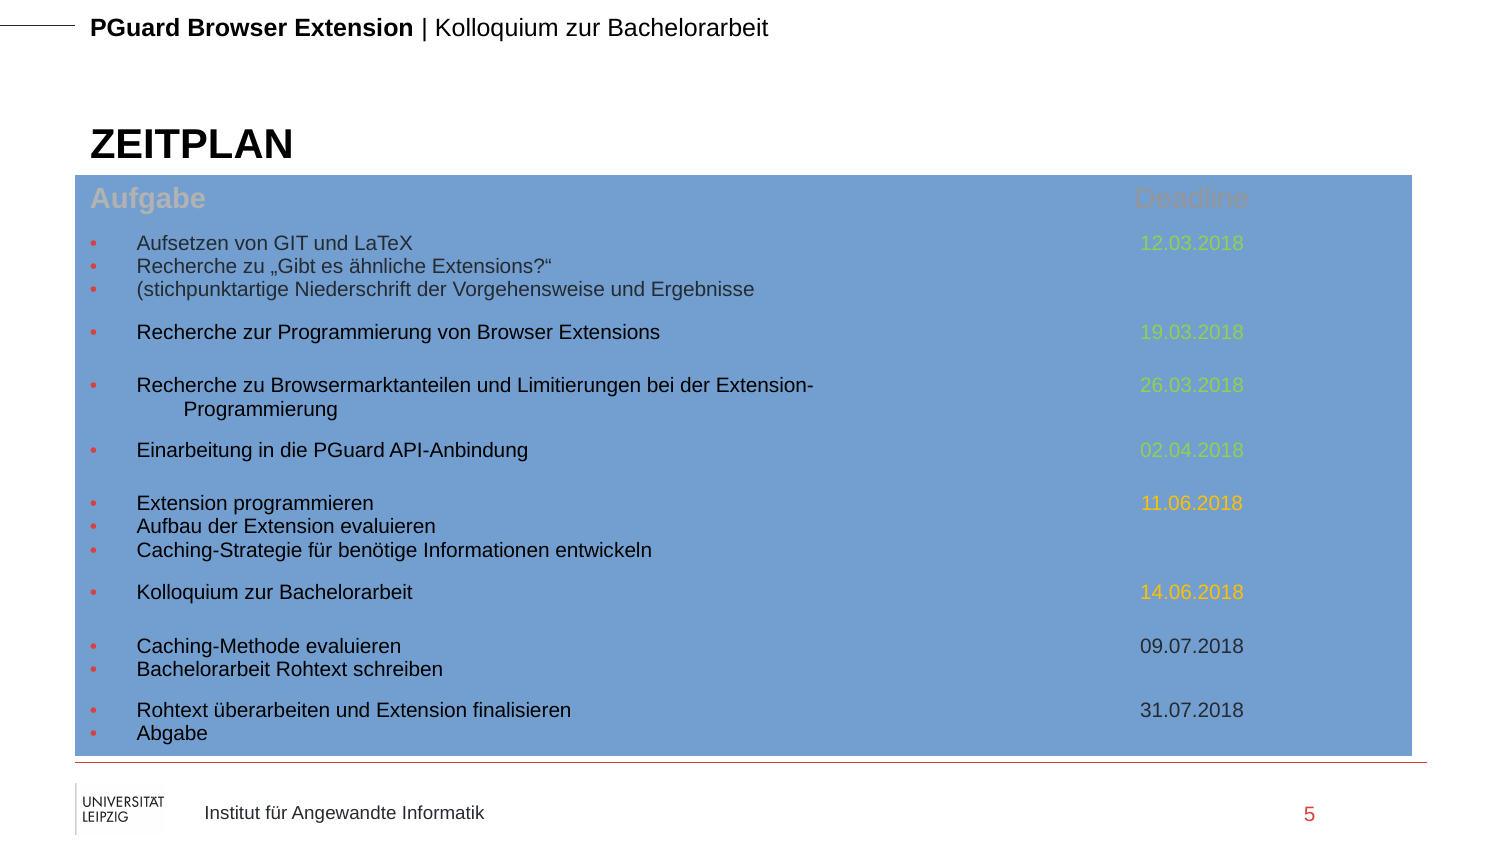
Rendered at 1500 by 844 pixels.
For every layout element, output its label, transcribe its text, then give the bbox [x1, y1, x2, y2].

table_cell Caching-Methode evaluieren Bachelorarbeit Rohtext schreiben [75, 627, 972, 691]
title Zeitplan [75, 50, 1426, 175]
table_cell 31.07.2018 [972, 691, 1412, 756]
table_cell 19.03.2018 [972, 313, 1412, 367]
table_cell Recherche zu Browsermarktanteilen und Limitierungen bei der Extension-Programmierung [75, 367, 972, 431]
table_cell 14.06.2018 [972, 573, 1412, 627]
table_cell 26.03.2018 [972, 367, 1412, 431]
table_cell Extension programmieren Aufbau der Extension evaluieren Caching-Strategie für benötige Informationen entwickeln [75, 484, 972, 573]
table_cell 12.03.2018 [972, 224, 1412, 313]
text_box [1303, 800, 1426, 834]
table_header Deadline [972, 175, 1412, 224]
table_header Aufgabe [75, 175, 972, 224]
table_cell Kolloquium zur Bachelorarbeit [75, 573, 972, 627]
table_cell Einarbeitung in die PGuard API-Anbindung [75, 431, 972, 484]
table_cell 02.04.2018 [972, 431, 1412, 484]
table_cell Recherche zur Programmierung von Browser Extensions [75, 313, 972, 367]
table_cell Aufsetzen von GIT und LaTeX Recherche zu „Gibt es ähnliche Extensions?“ (stichpunktartige Niederschrift der Vorgehensweise und Ergebnisse [75, 224, 972, 313]
table_cell 11.06.2018 [972, 484, 1412, 573]
table_cell 09.07.2018 [972, 627, 1412, 691]
table_cell Rohtext überarbeiten und Extension finalisieren Abgabe [75, 691, 972, 756]
